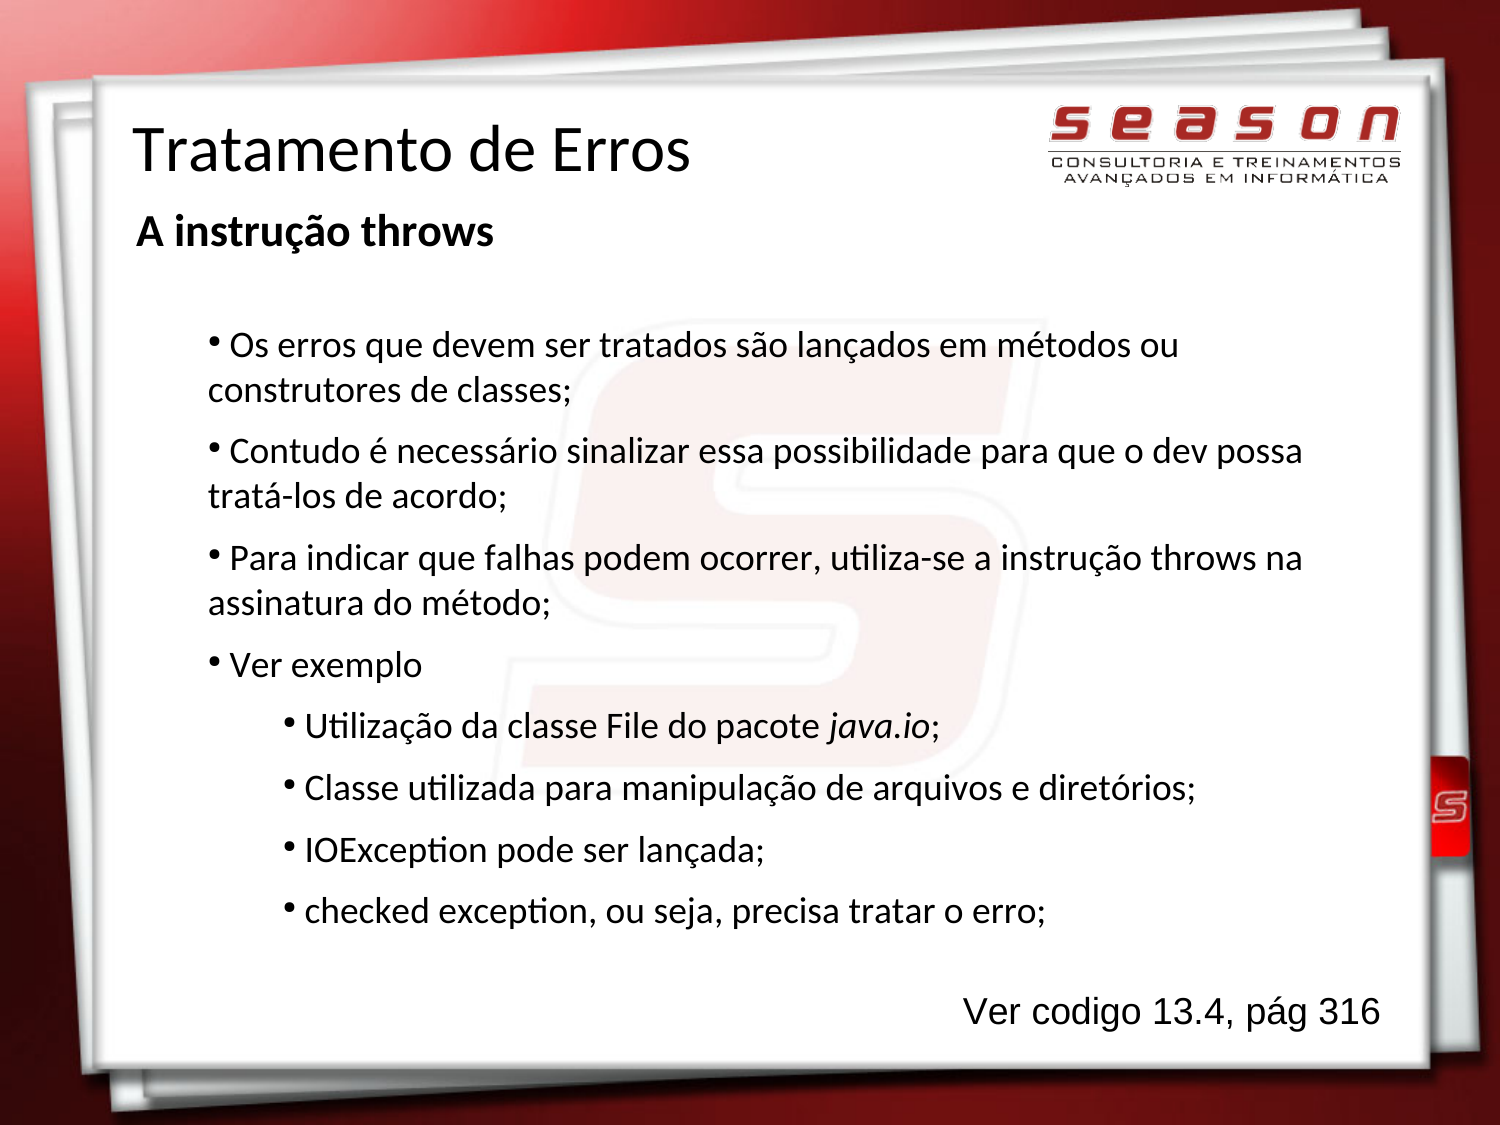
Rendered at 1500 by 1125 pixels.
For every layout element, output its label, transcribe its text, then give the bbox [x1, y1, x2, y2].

title Tratamento de Erros [118, 33, 1394, 257]
text_box A instrução throws [119, 200, 1240, 256]
picture [0, 0, 1500, 1125]
text_box Os erros que devem ser tratados são lançados em métodos ou construtores de classes; Contudo é necessário sinalizar essa possibilidade para que o dev possa tratá-los de acordo; Para indicar que falhas podem ocorrer, utiliza-se a instrução throws na assinatura do método; Ver exemplo Utilização da classe File do pacote java.io; Classe utilizada para manipulação de arquivos e diretórios; IOException pode ser lançada; checked exception, ou seja, precisa tratar o erro; [207, 297, 1328, 954]
text_box Ver codigo 13.4, pág 316 [673, 979, 1396, 1040]
